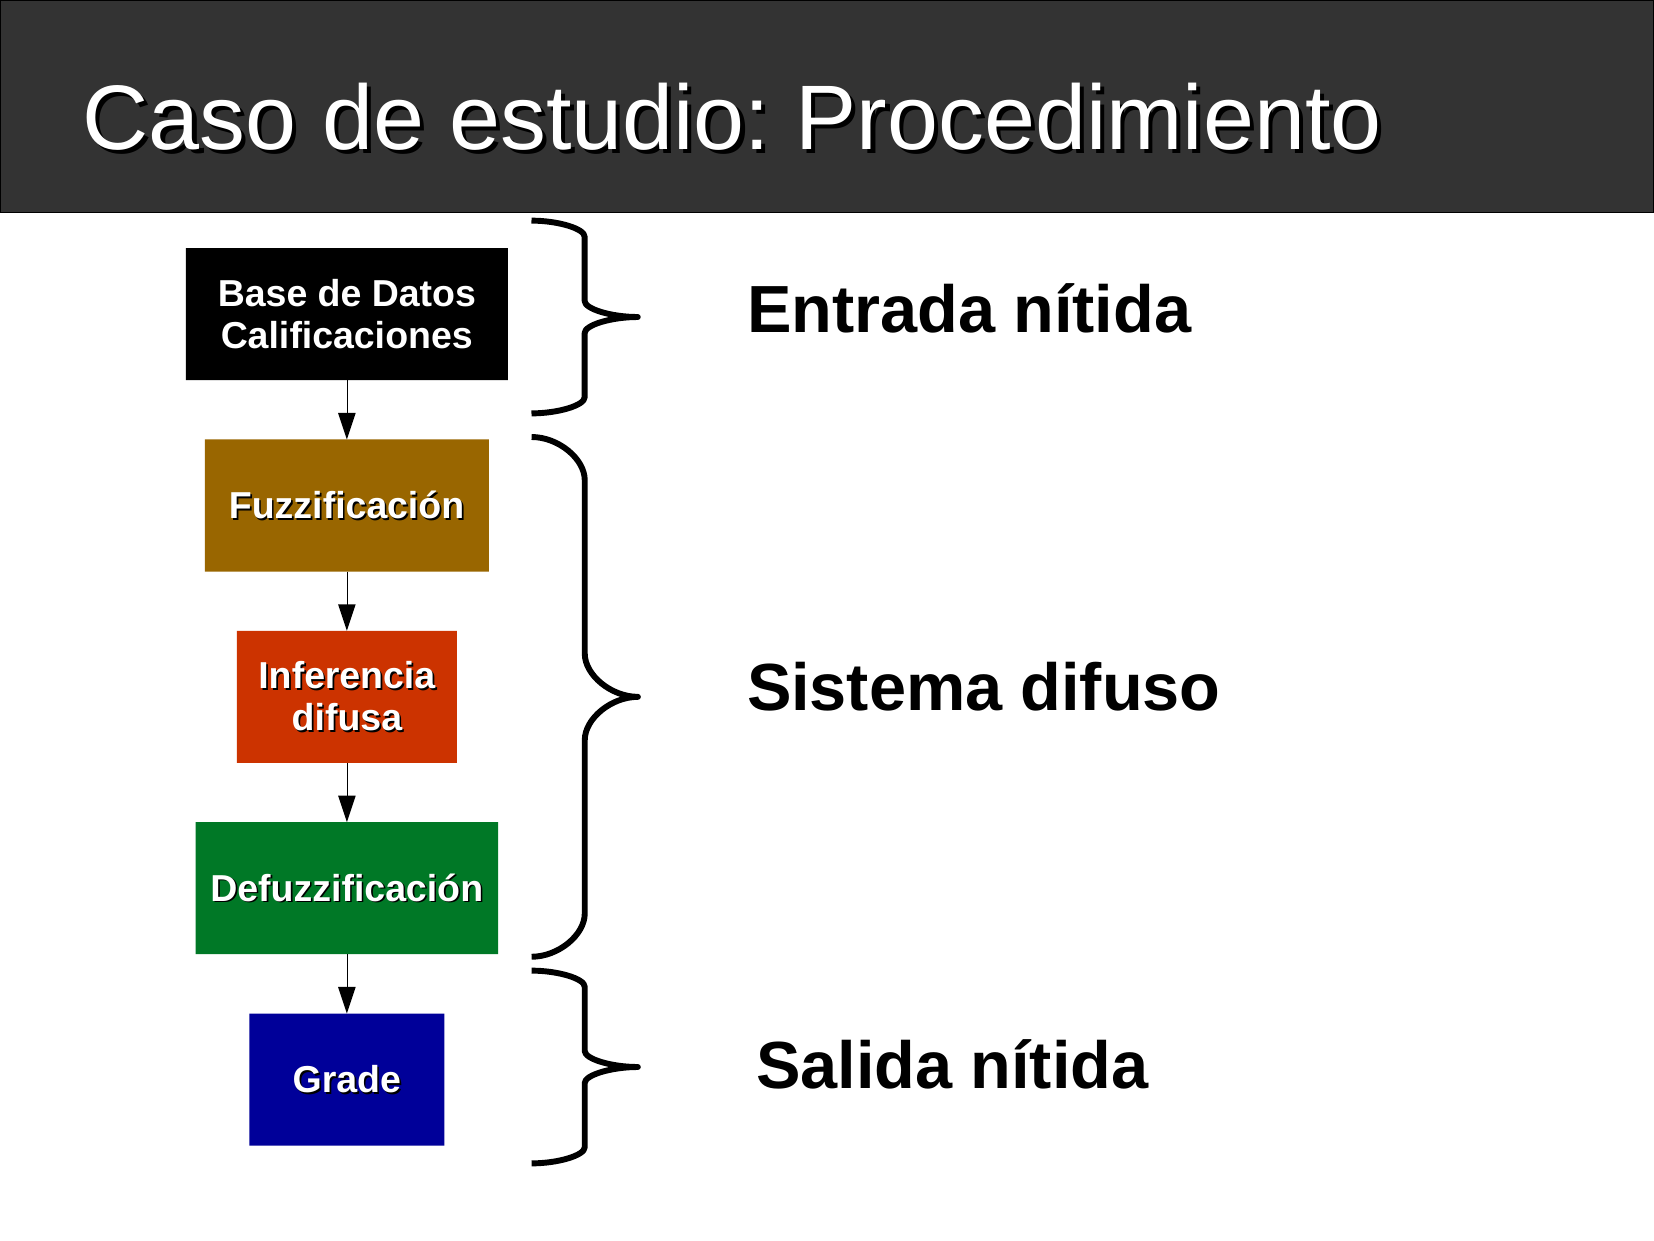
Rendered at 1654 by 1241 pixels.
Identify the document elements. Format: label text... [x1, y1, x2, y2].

text_box Inferencia difusa [236, 630, 457, 763]
text_box Salida nítida [741, 1020, 1165, 1111]
text_box Base de Datos Calificaciones [185, 248, 508, 381]
text_box Grade [249, 1013, 445, 1146]
text_box Sistema difuso [732, 642, 1237, 733]
text_box Defuzzificación [195, 822, 499, 955]
text_box [0, 0, 1654, 213]
text_box Fuzzificación [204, 439, 489, 572]
text_box Entrada nítida [732, 264, 1208, 355]
title Caso de estudio: Procedimiento [82, 15, 1607, 221]
